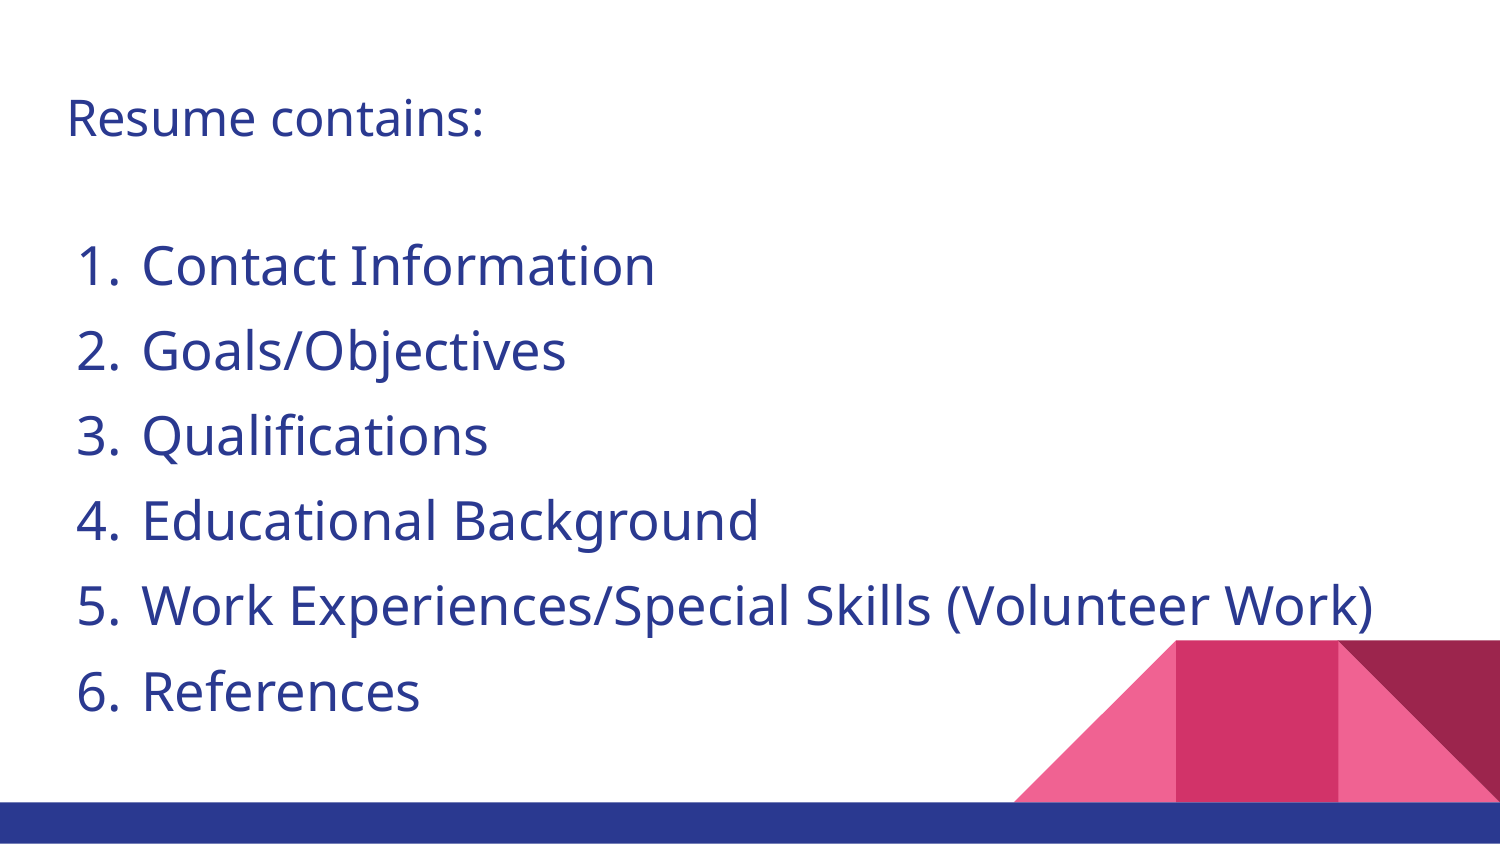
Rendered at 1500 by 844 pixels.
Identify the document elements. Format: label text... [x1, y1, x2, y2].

list Contact Information Goals/Objectives Qualifications Educational Background Work Experiences/Special Skills (Volunteer Work) References [51, 201, 1449, 750]
title Resume contains: [51, 67, 1449, 167]
